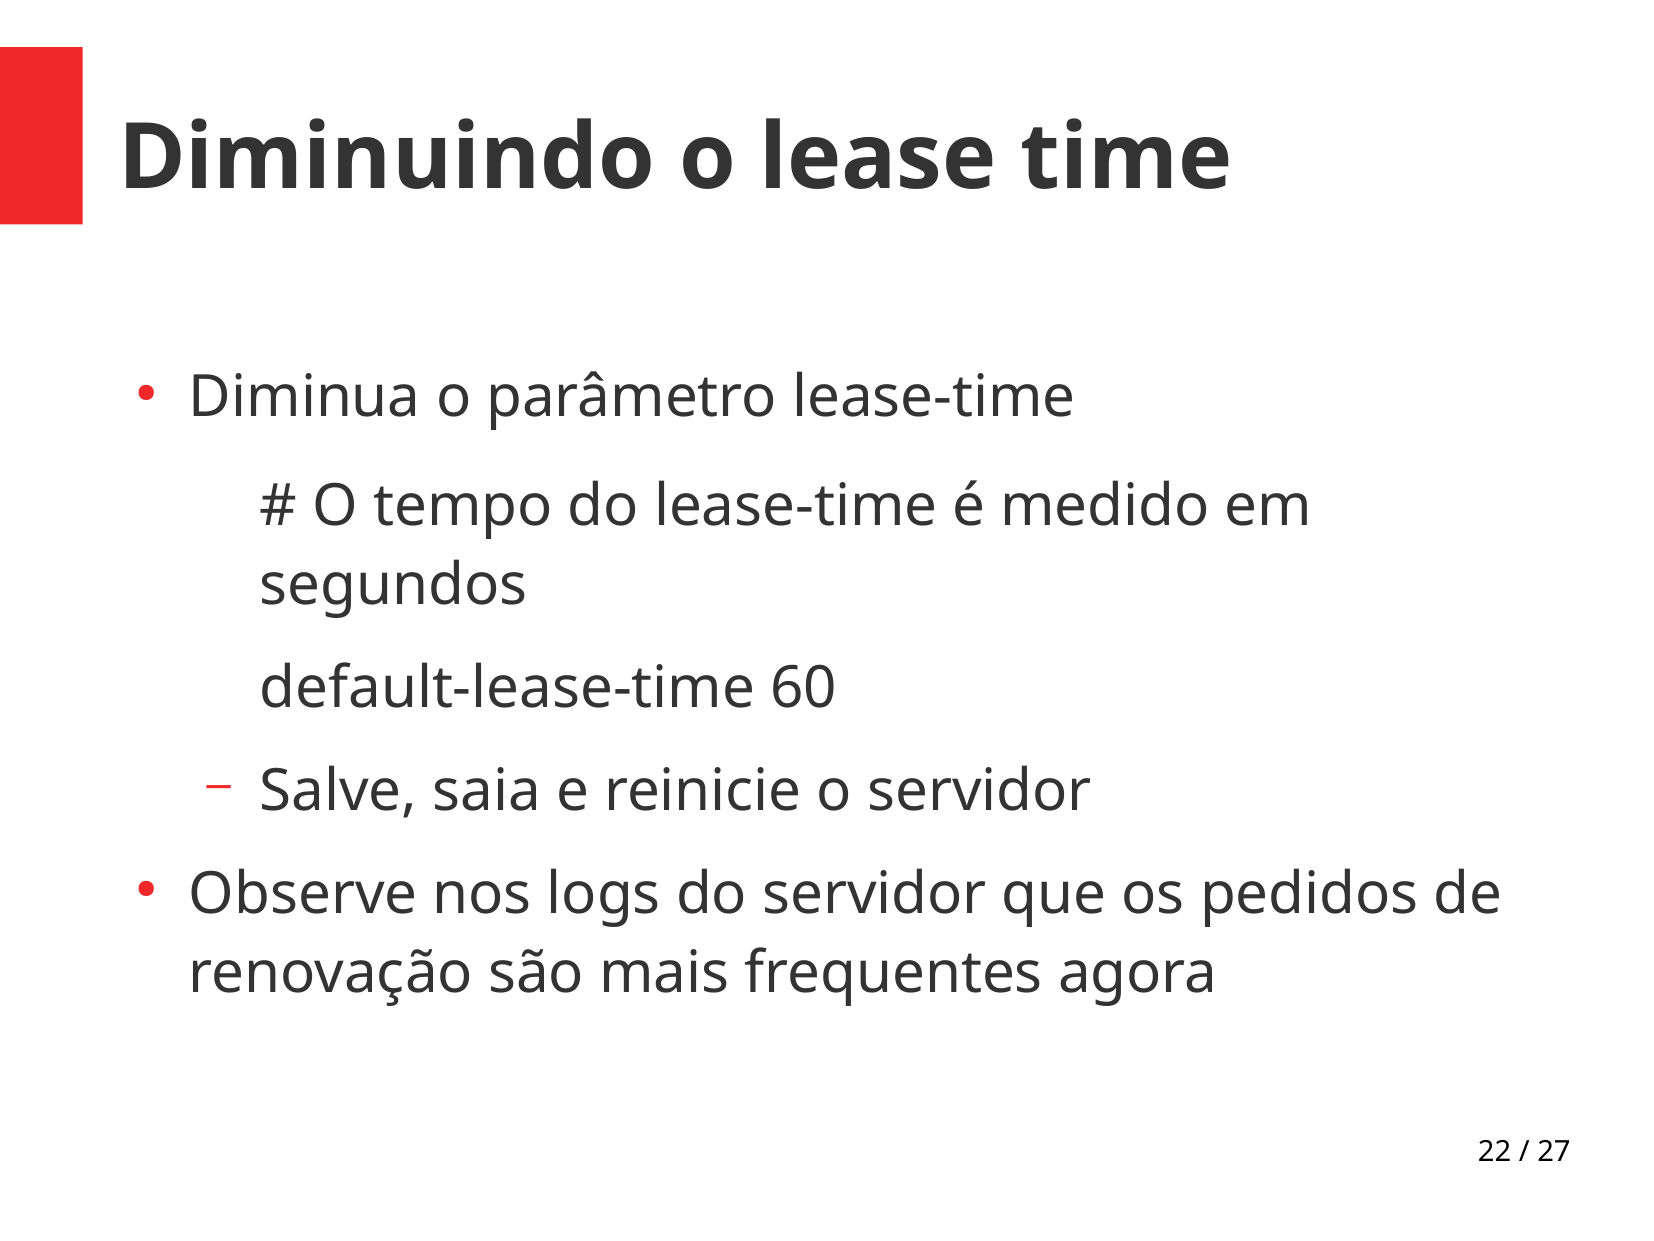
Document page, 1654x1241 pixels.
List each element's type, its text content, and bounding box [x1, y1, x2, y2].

title Diminuindo o lease time [118, 49, 1571, 257]
list Diminua o parâmetro lease-time # O tempo do lease-time é medido em segundos default-lease-time 60 Salve, saia e reinicie o servidor Observe nos logs do servidor que os pedidos de renovação são mais frequentes agora [118, 354, 1536, 1074]
